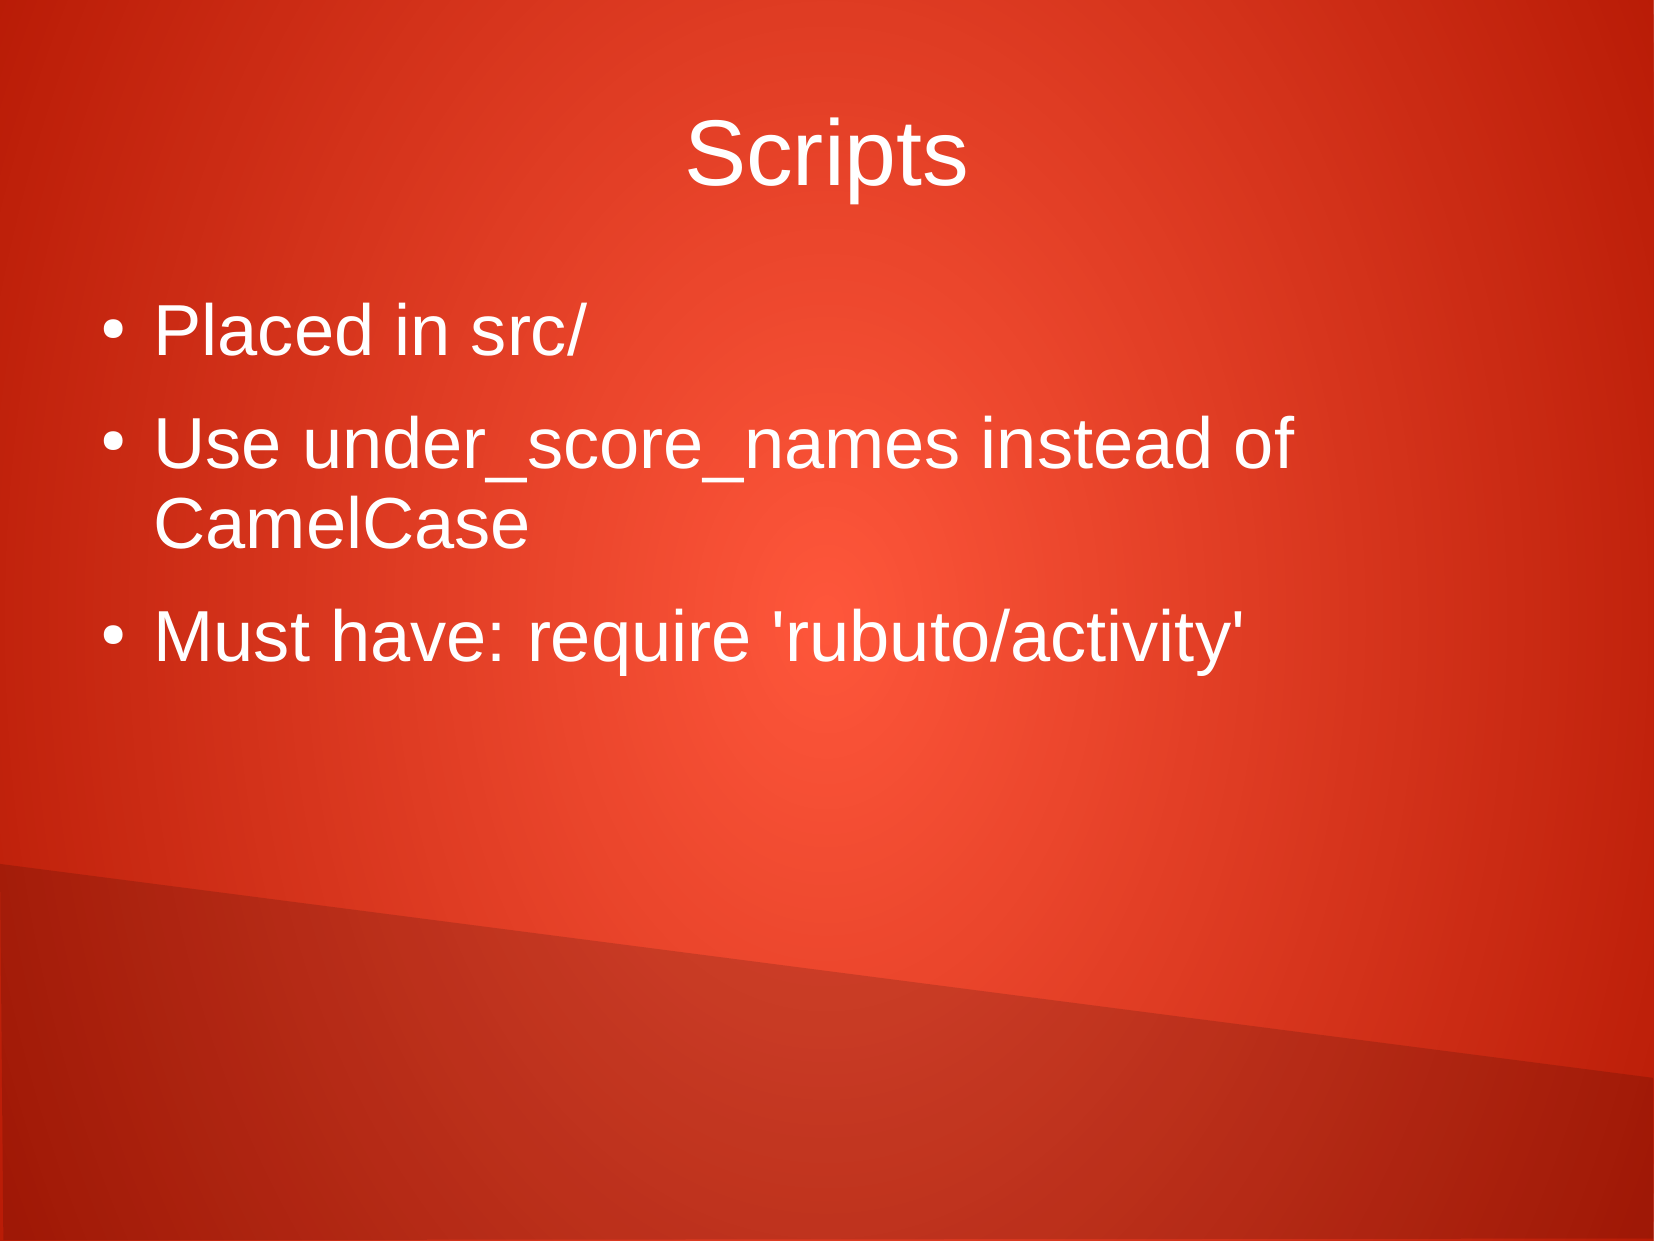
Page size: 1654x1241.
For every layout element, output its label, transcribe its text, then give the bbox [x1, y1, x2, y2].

title Scripts [82, 49, 1571, 257]
list Placed in src/ Use under_score_names instead of CamelCase Must have: require 'rubuto/activity' [82, 290, 1571, 1010]
